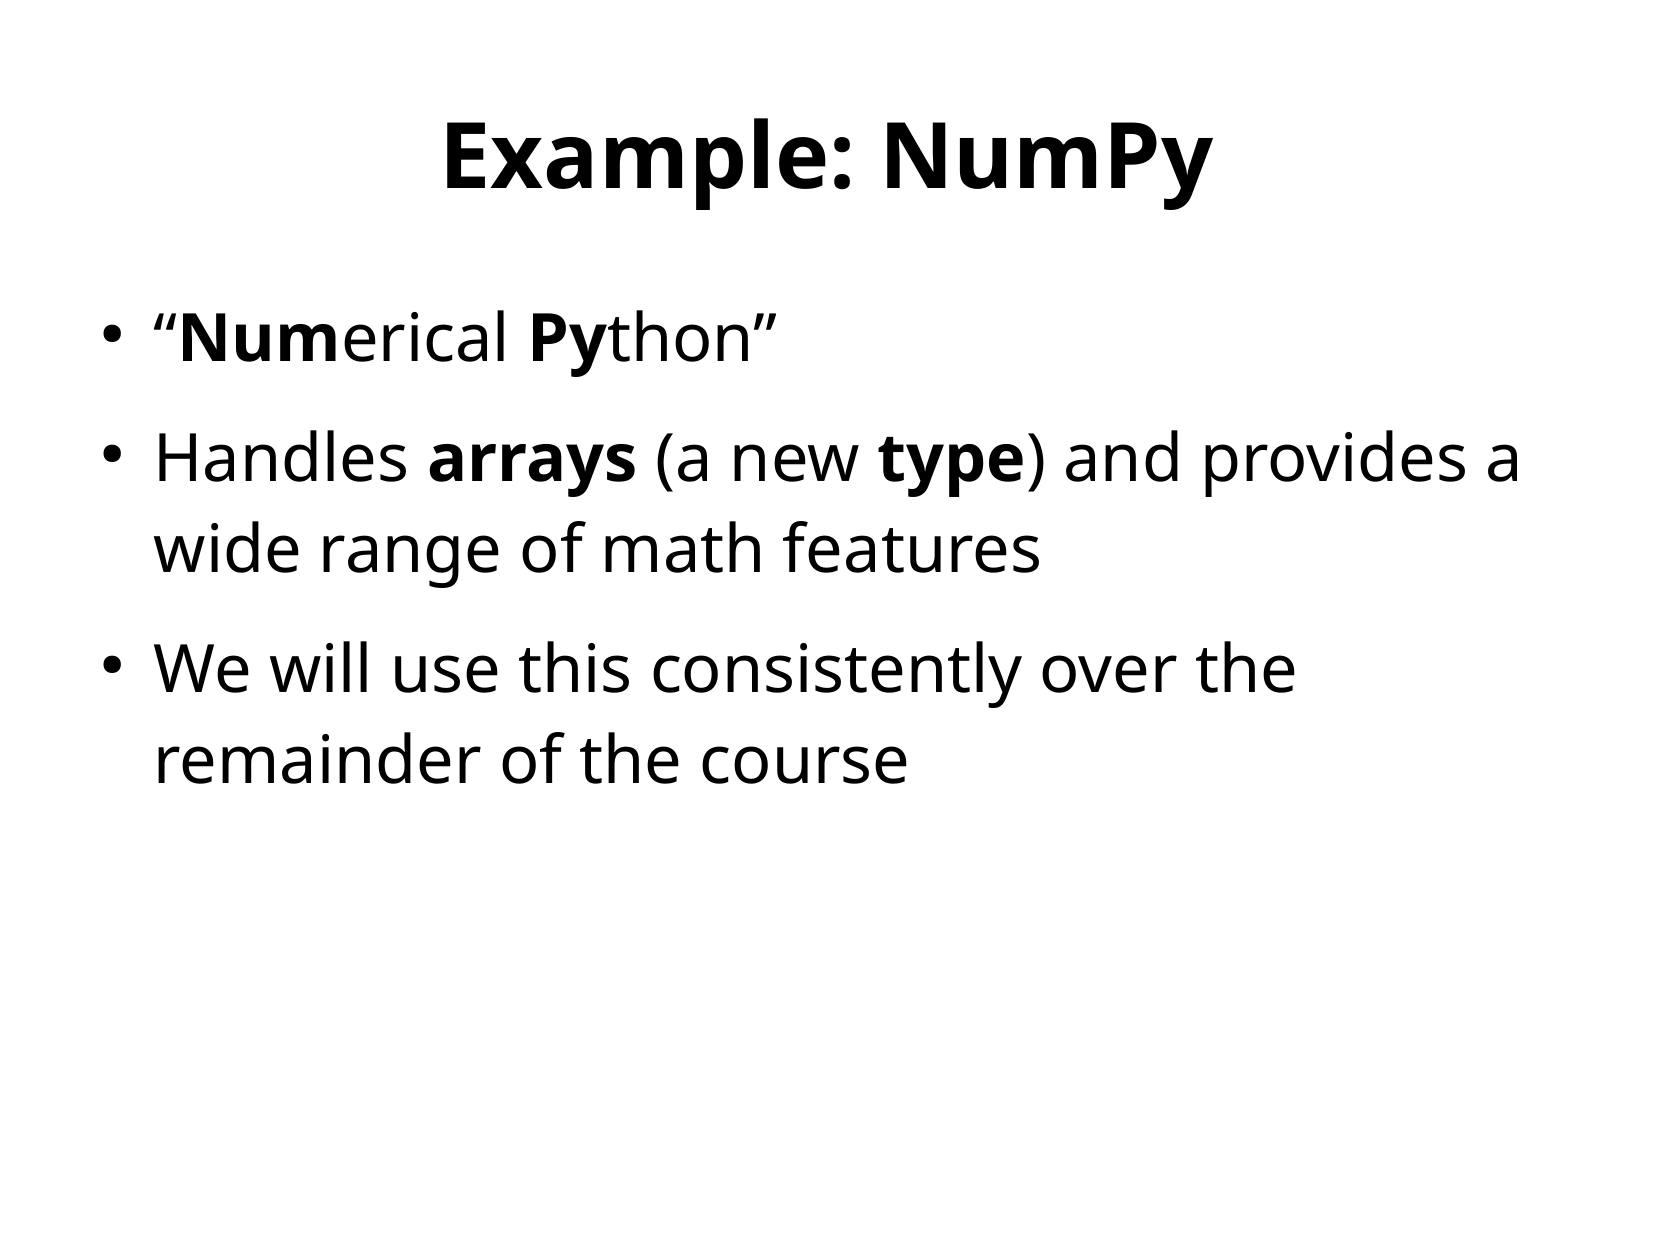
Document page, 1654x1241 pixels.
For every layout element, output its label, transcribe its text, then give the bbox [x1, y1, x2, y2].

list “Numerical Python” Handles arrays (a new type) and provides a wide range of math features We will use this consistently over the remainder of the course [82, 290, 1571, 1010]
title Example: NumPy [82, 49, 1571, 257]
